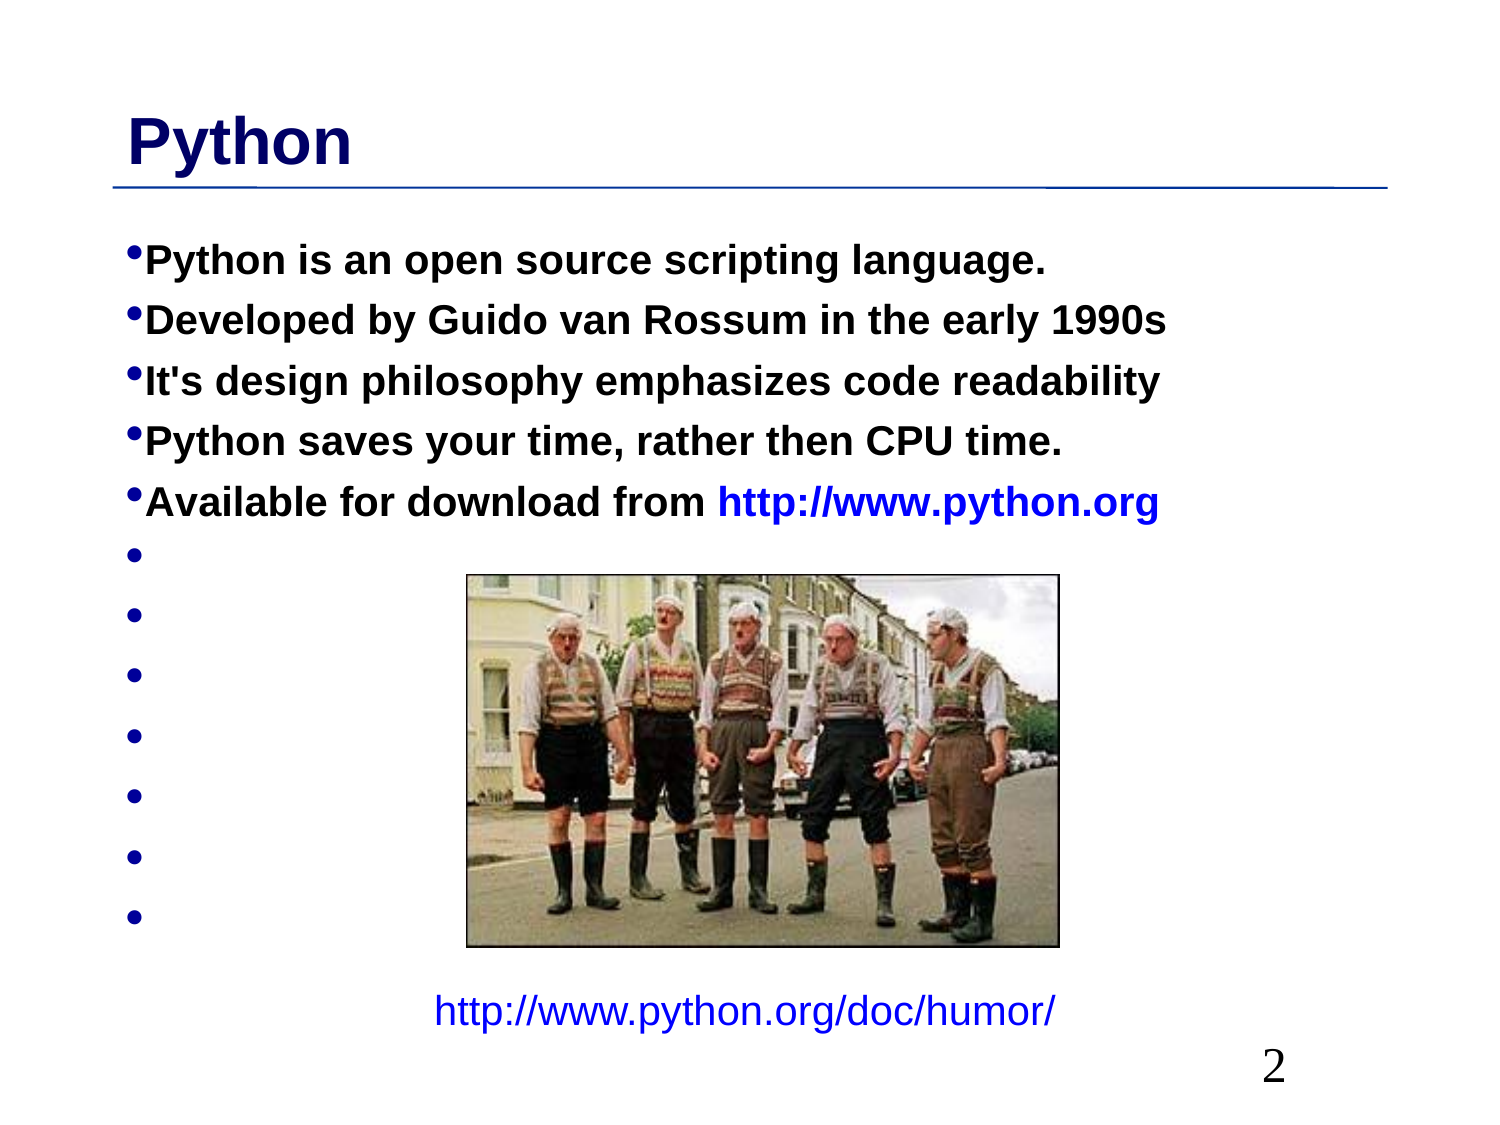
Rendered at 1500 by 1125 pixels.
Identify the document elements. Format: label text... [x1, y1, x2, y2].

list Python is an open source scripting language. Developed by Guido van Rossum in the early 1990s It's design philosophy emphasizes code readability Python saves your time, rather then CPU time. Available for download from http://www.python.org [112, 224, 1450, 987]
picture [466, 574, 1060, 948]
text_box http://www.python.org/doc/humor/ [419, 975, 1081, 1087]
title Python [112, 89, 1388, 185]
text_box <number> [1074, 994, 1387, 1125]
